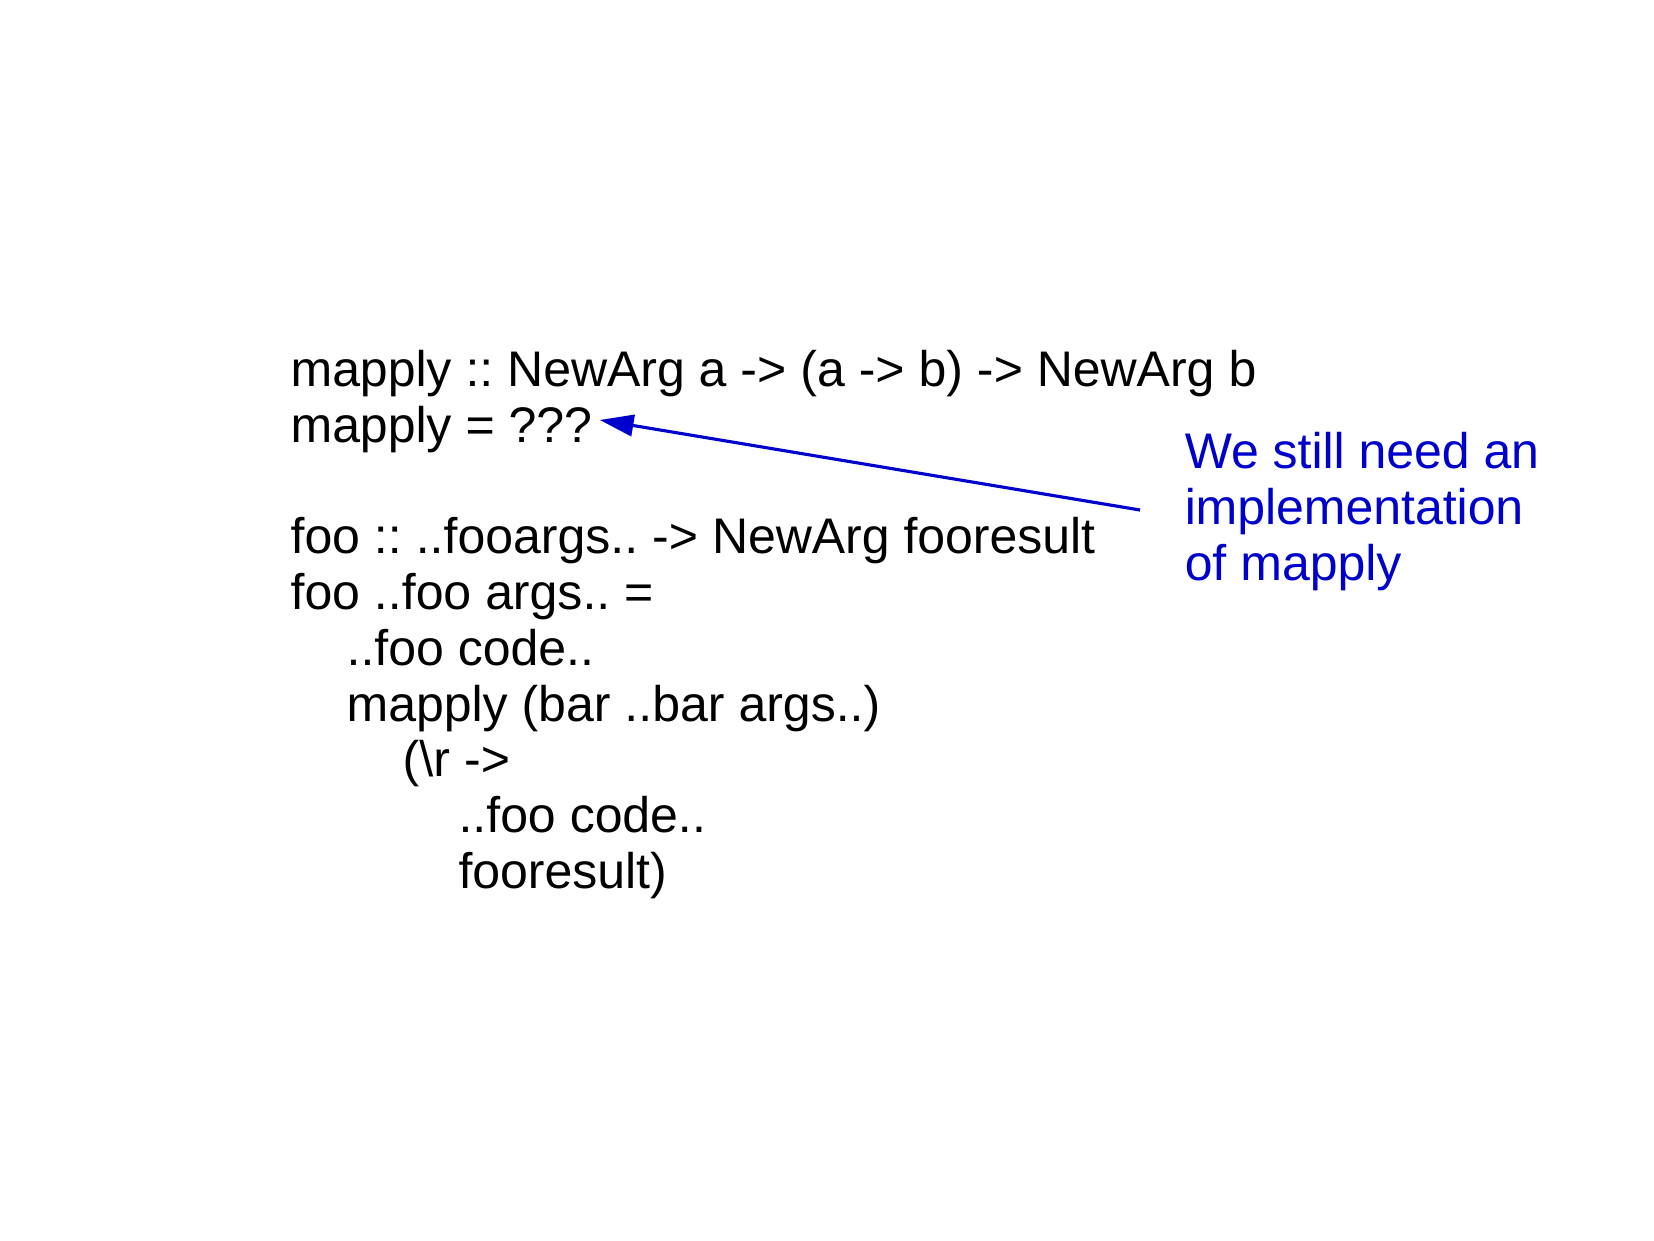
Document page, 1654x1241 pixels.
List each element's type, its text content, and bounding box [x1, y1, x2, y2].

text_box We still need an implementation of mapply [1170, 416, 1555, 601]
subtitle mapply :: NewArg a -> (a -> b) -> NewArg b mapply = ??? foo :: ..fooargs.. -> NewArg fooresult foo ..foo args.. = ..foo code.. mapply (bar ..bar args..) (\r -> ..foo code.. fooresult) [290, 298, 1363, 942]
